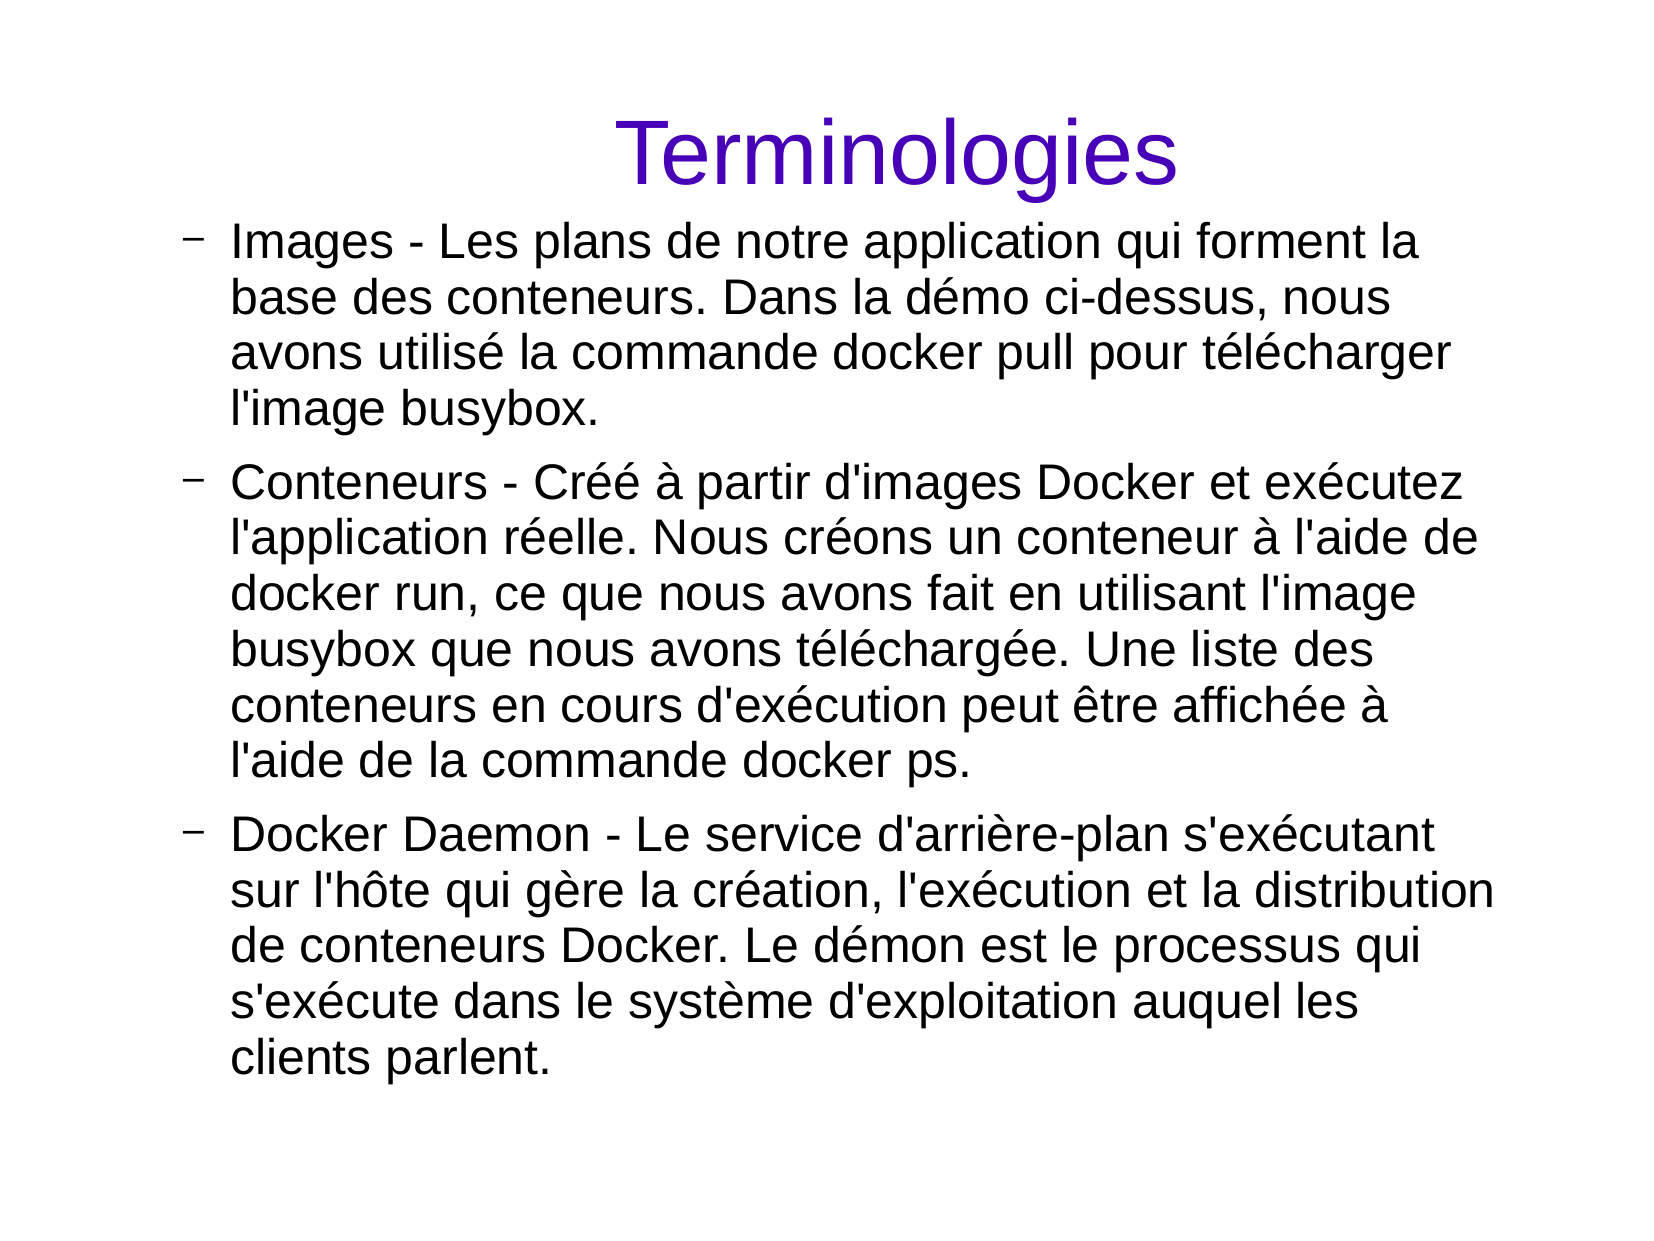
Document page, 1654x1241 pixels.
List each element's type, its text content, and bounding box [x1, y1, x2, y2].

title Terminologies [82, 49, 1571, 257]
list Images - Les plans de notre application qui forment la base des conteneurs. Dans la démo ci-dessus, nous avons utilisé la commande docker pull pour télécharger l'image busybox. Conteneurs - Créé à partir d'images Docker et exécutez l'application réelle. Nous créons un conteneur à l'aide de docker run, ce que nous avons fait en utilisant l'image busybox que nous avons téléchargée. Une liste des conteneurs en cours d'exécution peut être affichée à l'aide de la commande docker ps. Docker Daemon - Le service d'arrière-plan s'exécutant sur l'hôte qui gère la création, l'exécution et la distribution de conteneurs Docker. Le démon est le processus qui s'exécute dans le système d'exploitation auquel les clients parlent. [17, 213, 1506, 1085]
